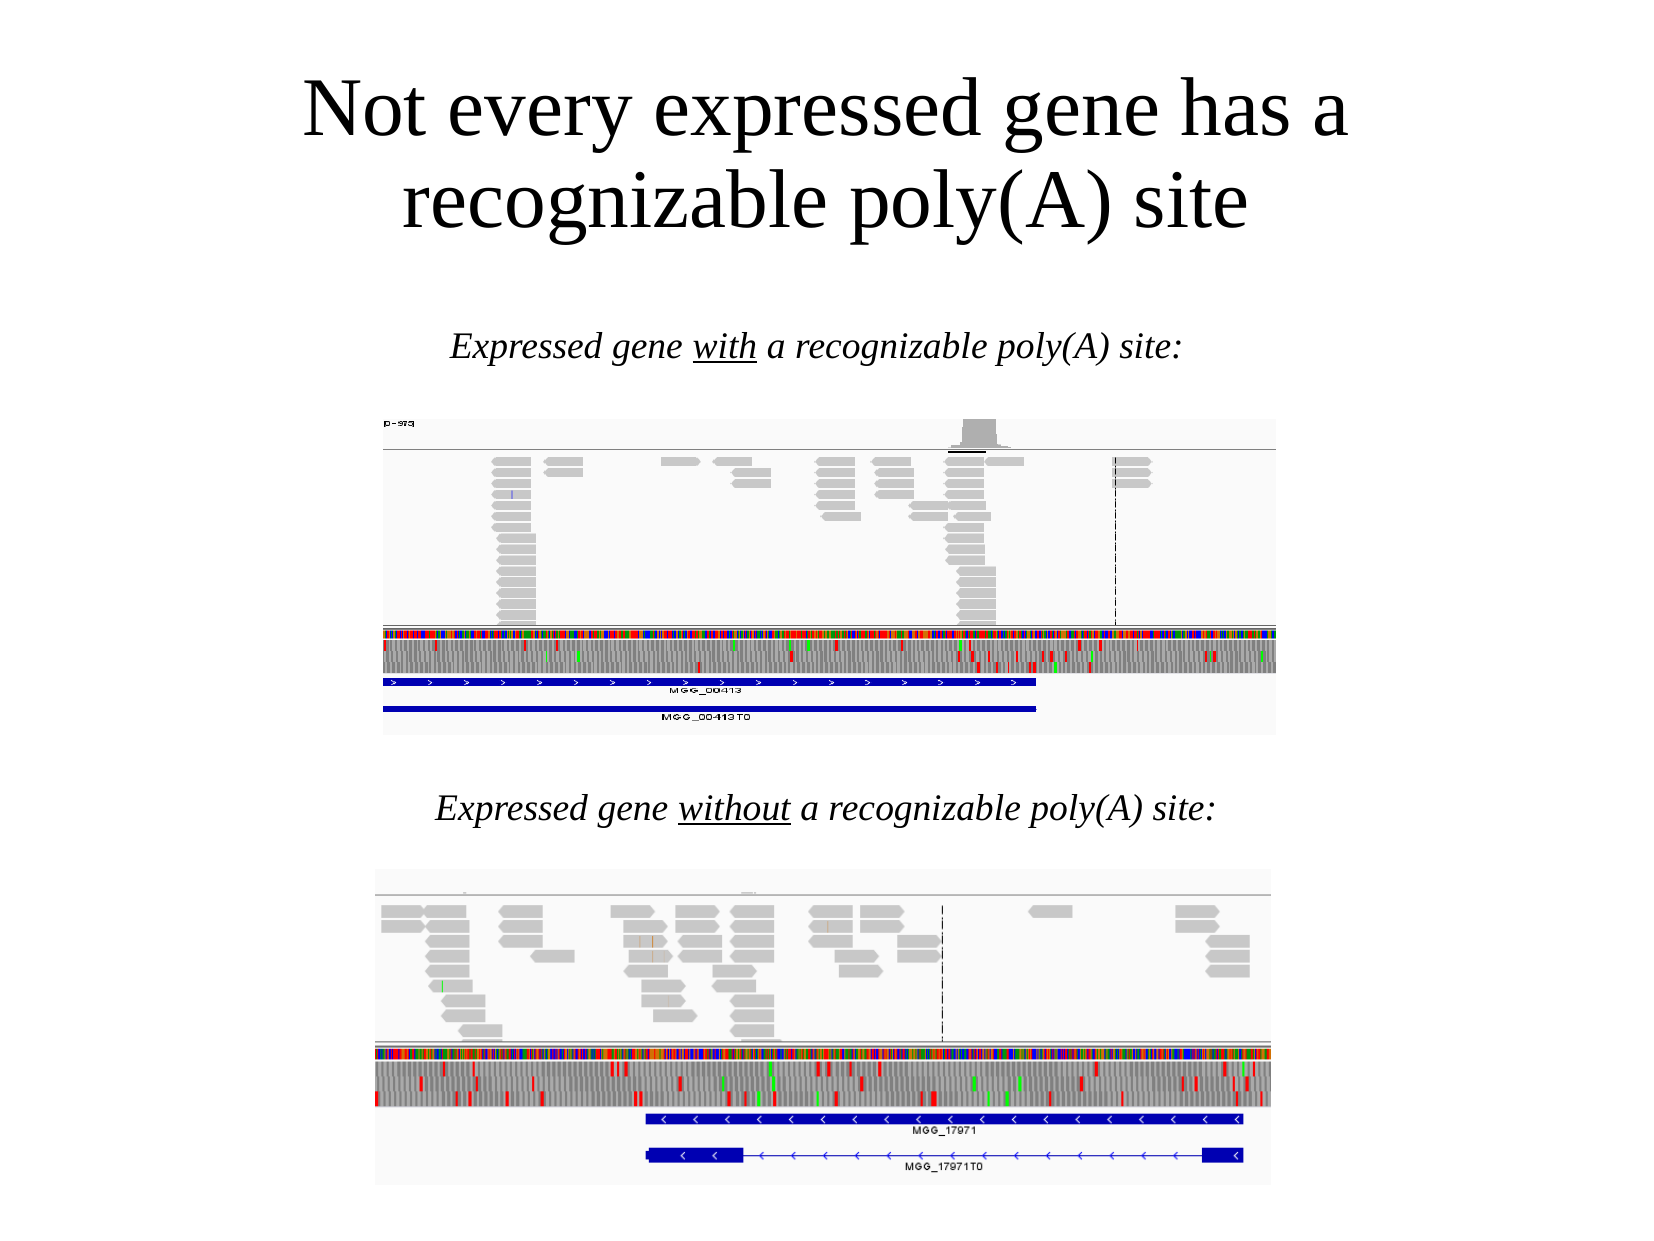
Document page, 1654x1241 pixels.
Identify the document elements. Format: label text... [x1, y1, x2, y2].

picture [383, 419, 1276, 736]
text_box Expressed gene with a recognizable poly(A) site: [435, 318, 1199, 375]
picture [375, 869, 1271, 1186]
title Not every expressed gene has a recognizable poly(A) site [82, 49, 1571, 257]
text_box Expressed gene without a recognizable poly(A) site: [420, 780, 1233, 837]
